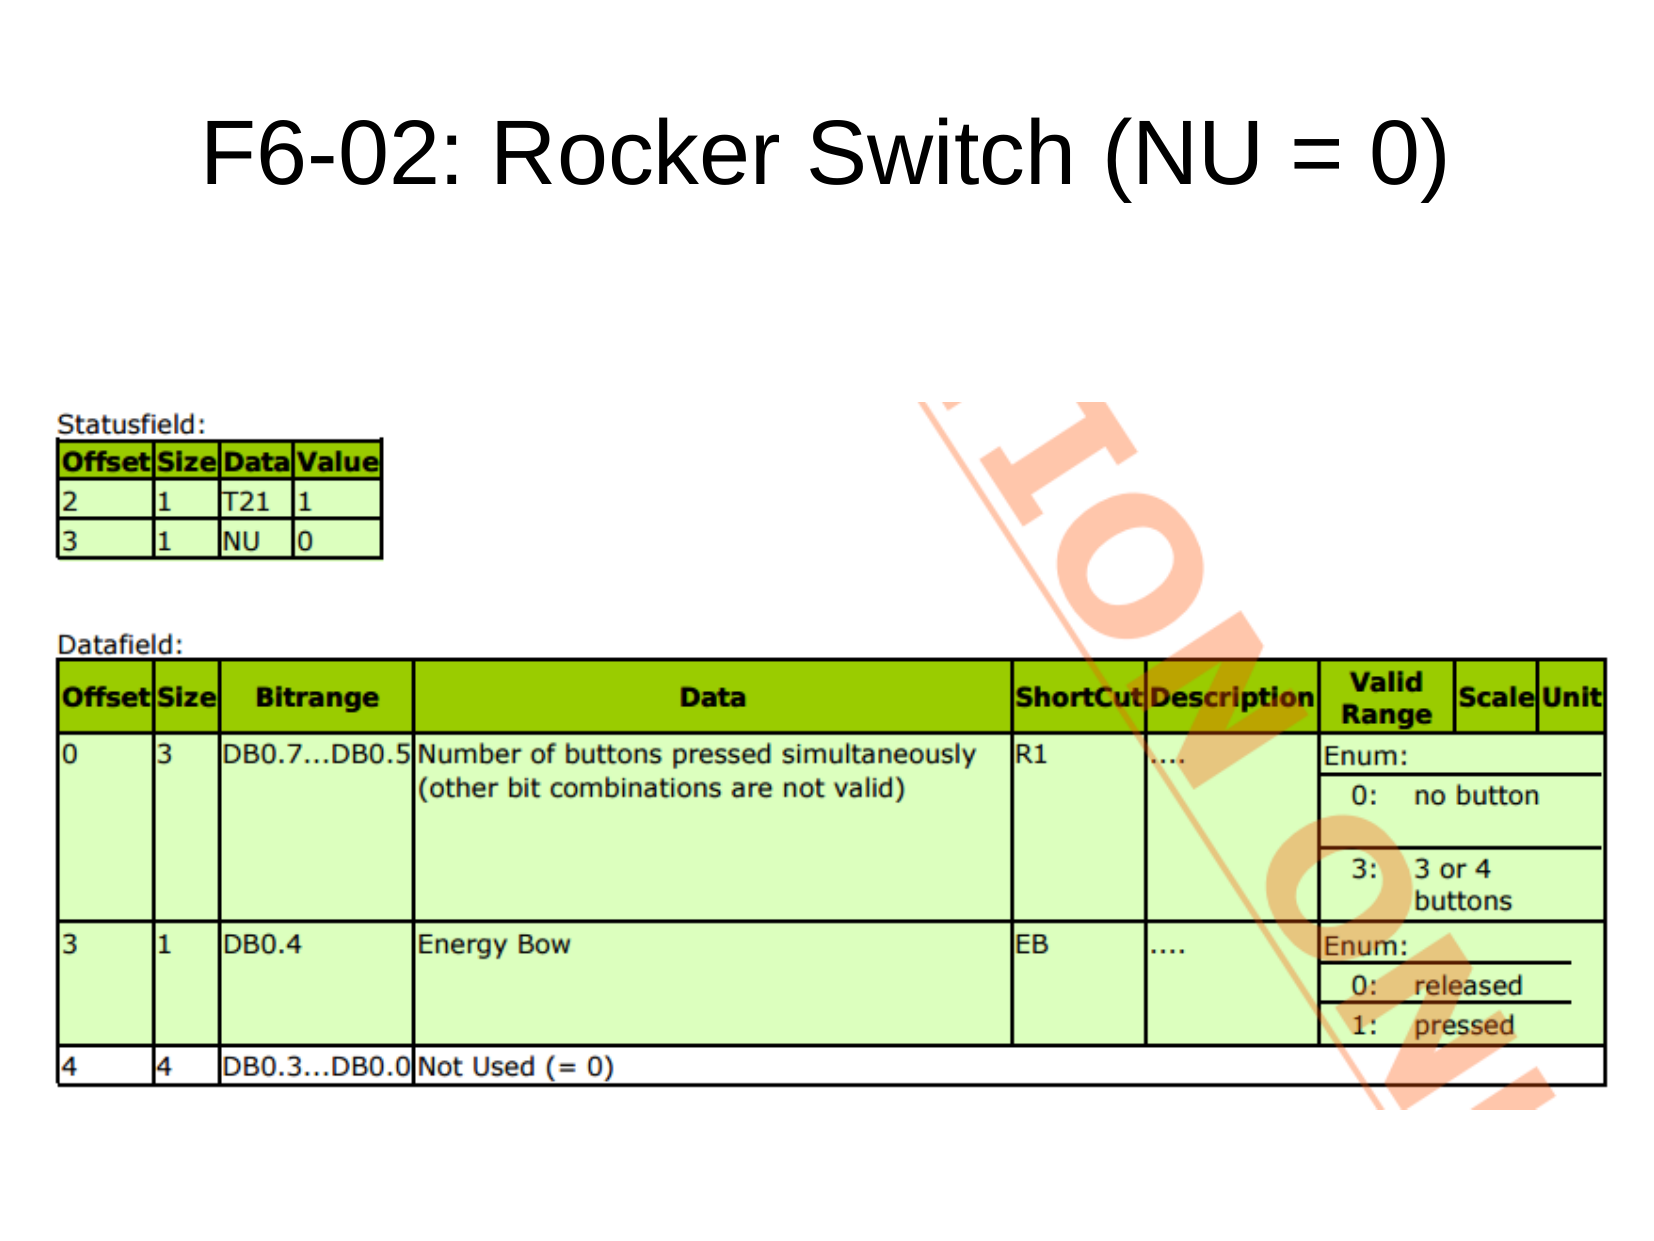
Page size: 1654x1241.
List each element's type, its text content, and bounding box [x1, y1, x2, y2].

title F6-02: Rocker Switch (NU = 0) [82, 49, 1571, 257]
picture [45, 402, 1632, 1111]
